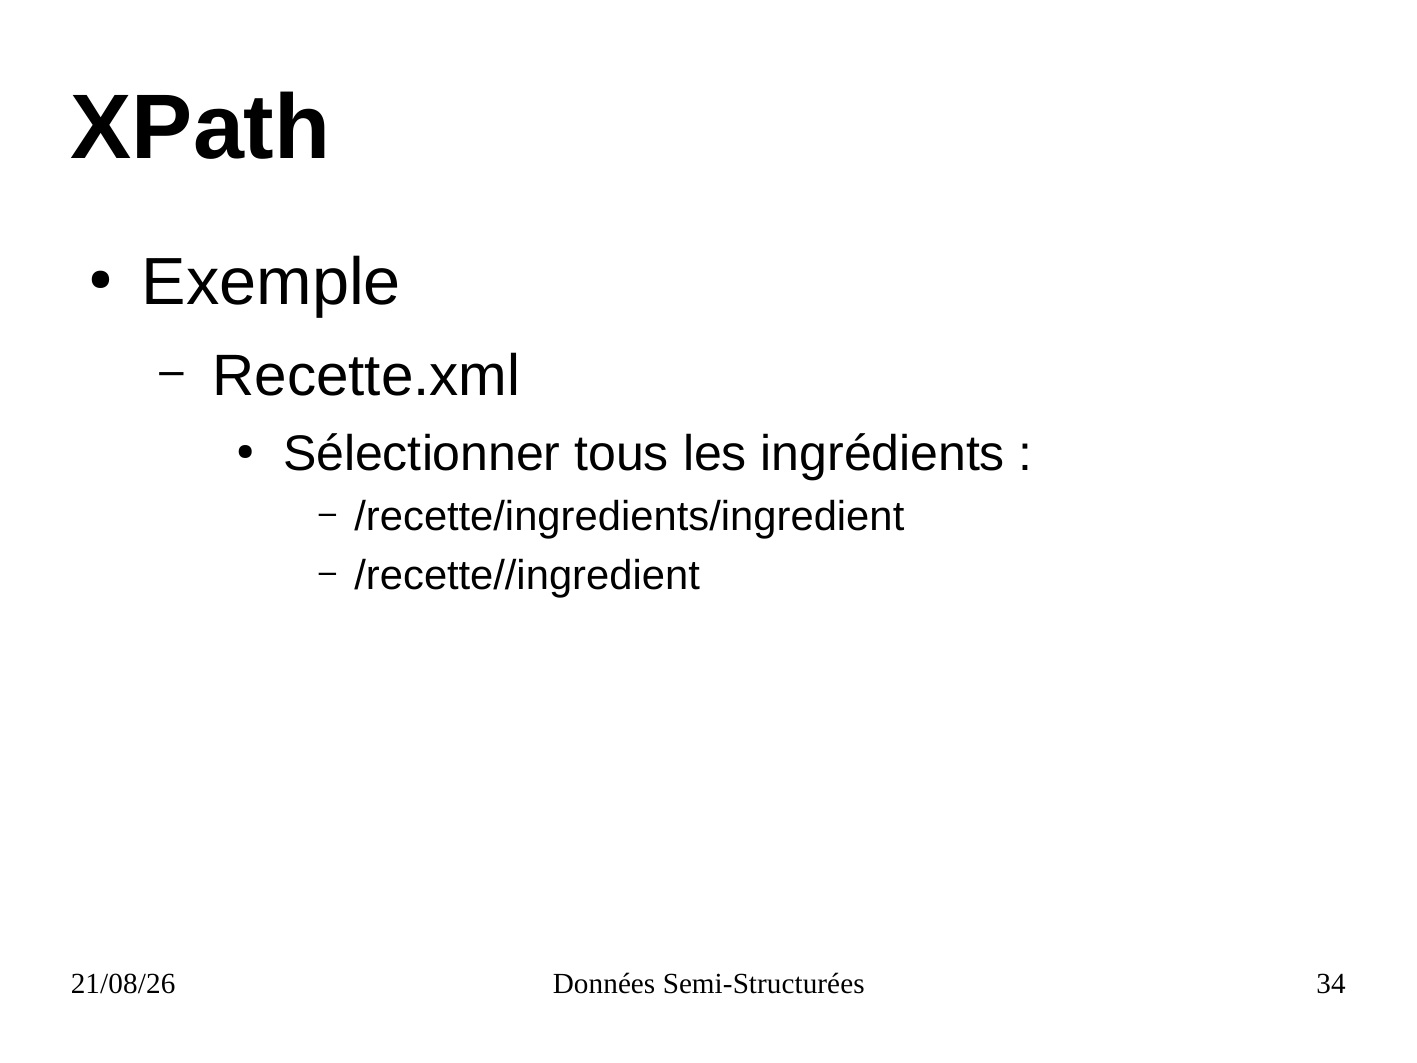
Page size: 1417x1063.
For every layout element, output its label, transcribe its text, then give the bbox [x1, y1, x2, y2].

list Exemple Recette.xml Sélectionner tous les ingrédients : /recette/ingredients/ingredient /recette//ingredient [70, 244, 1346, 925]
title XPath [70, 42, 1346, 212]
